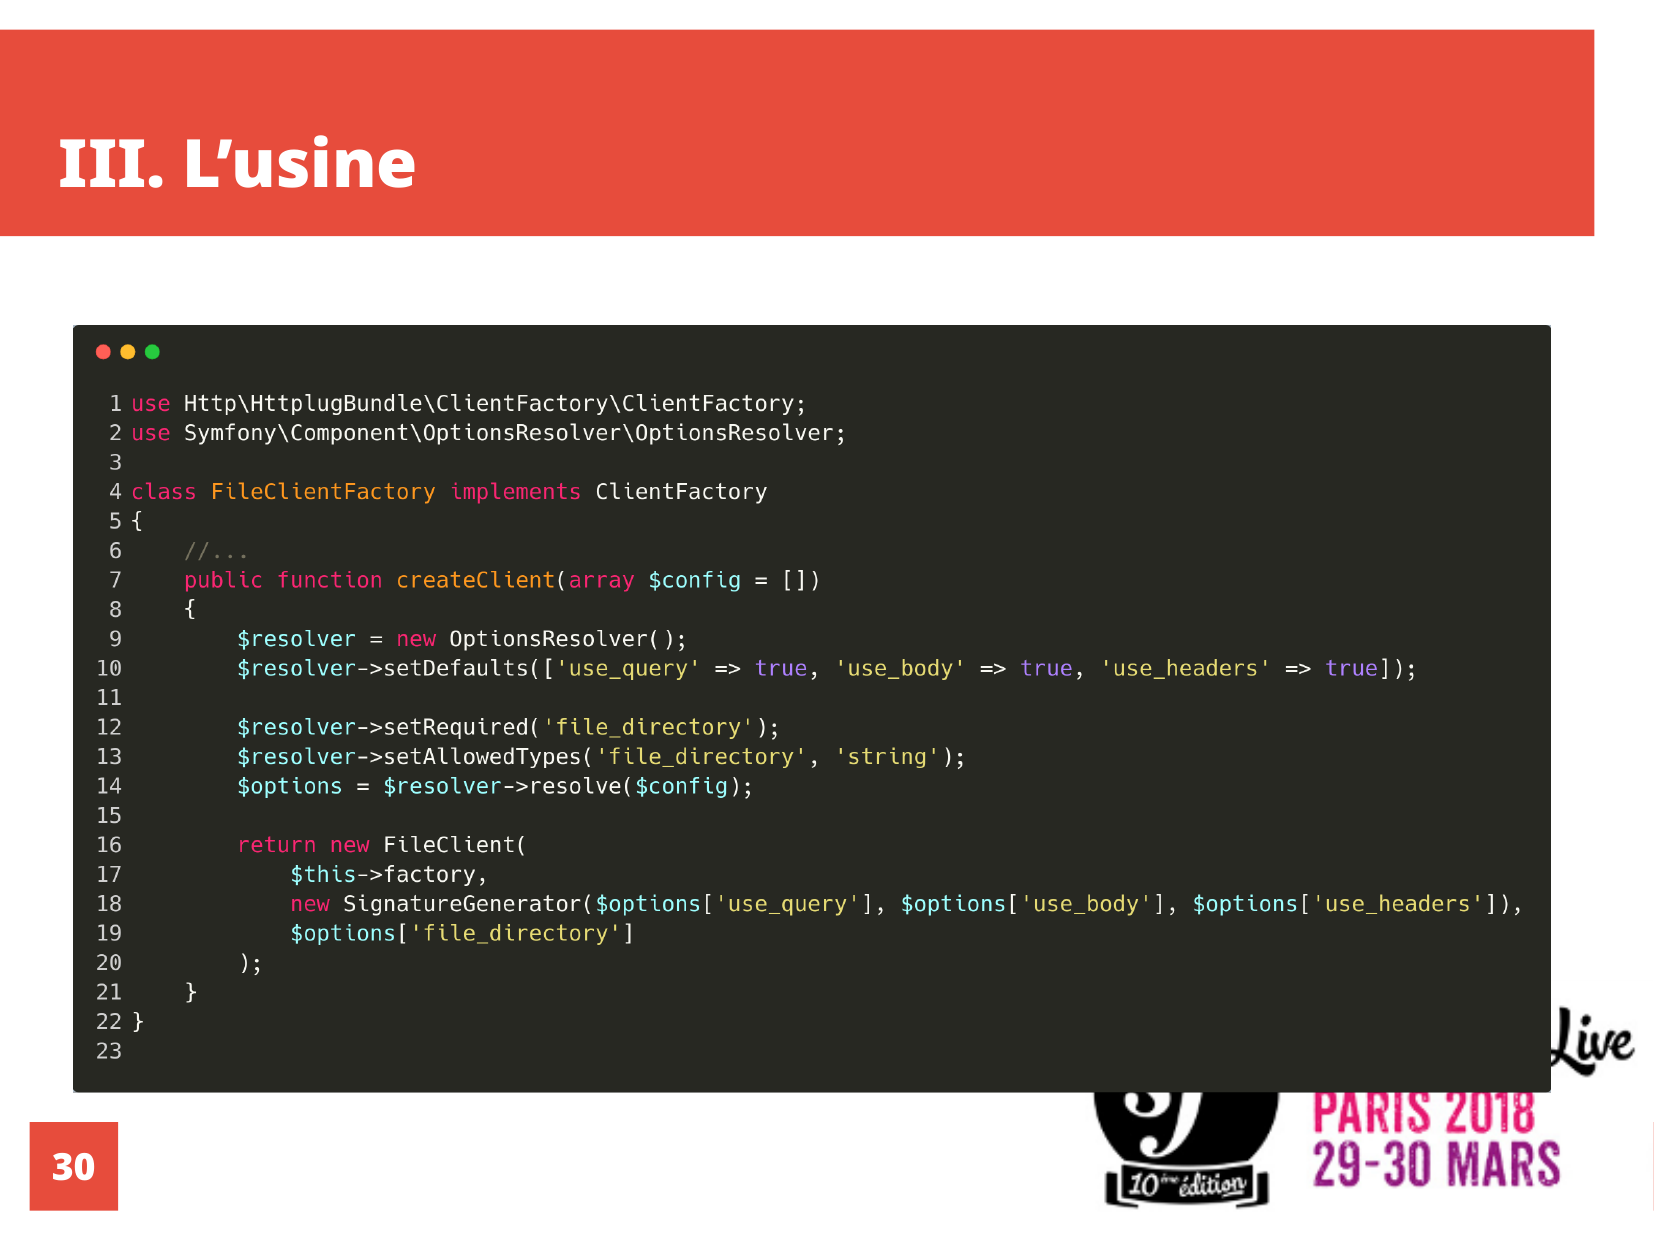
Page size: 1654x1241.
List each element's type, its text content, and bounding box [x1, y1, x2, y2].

picture [73, 324, 1654, 1241]
title III. L’usine [59, 59, 1595, 207]
